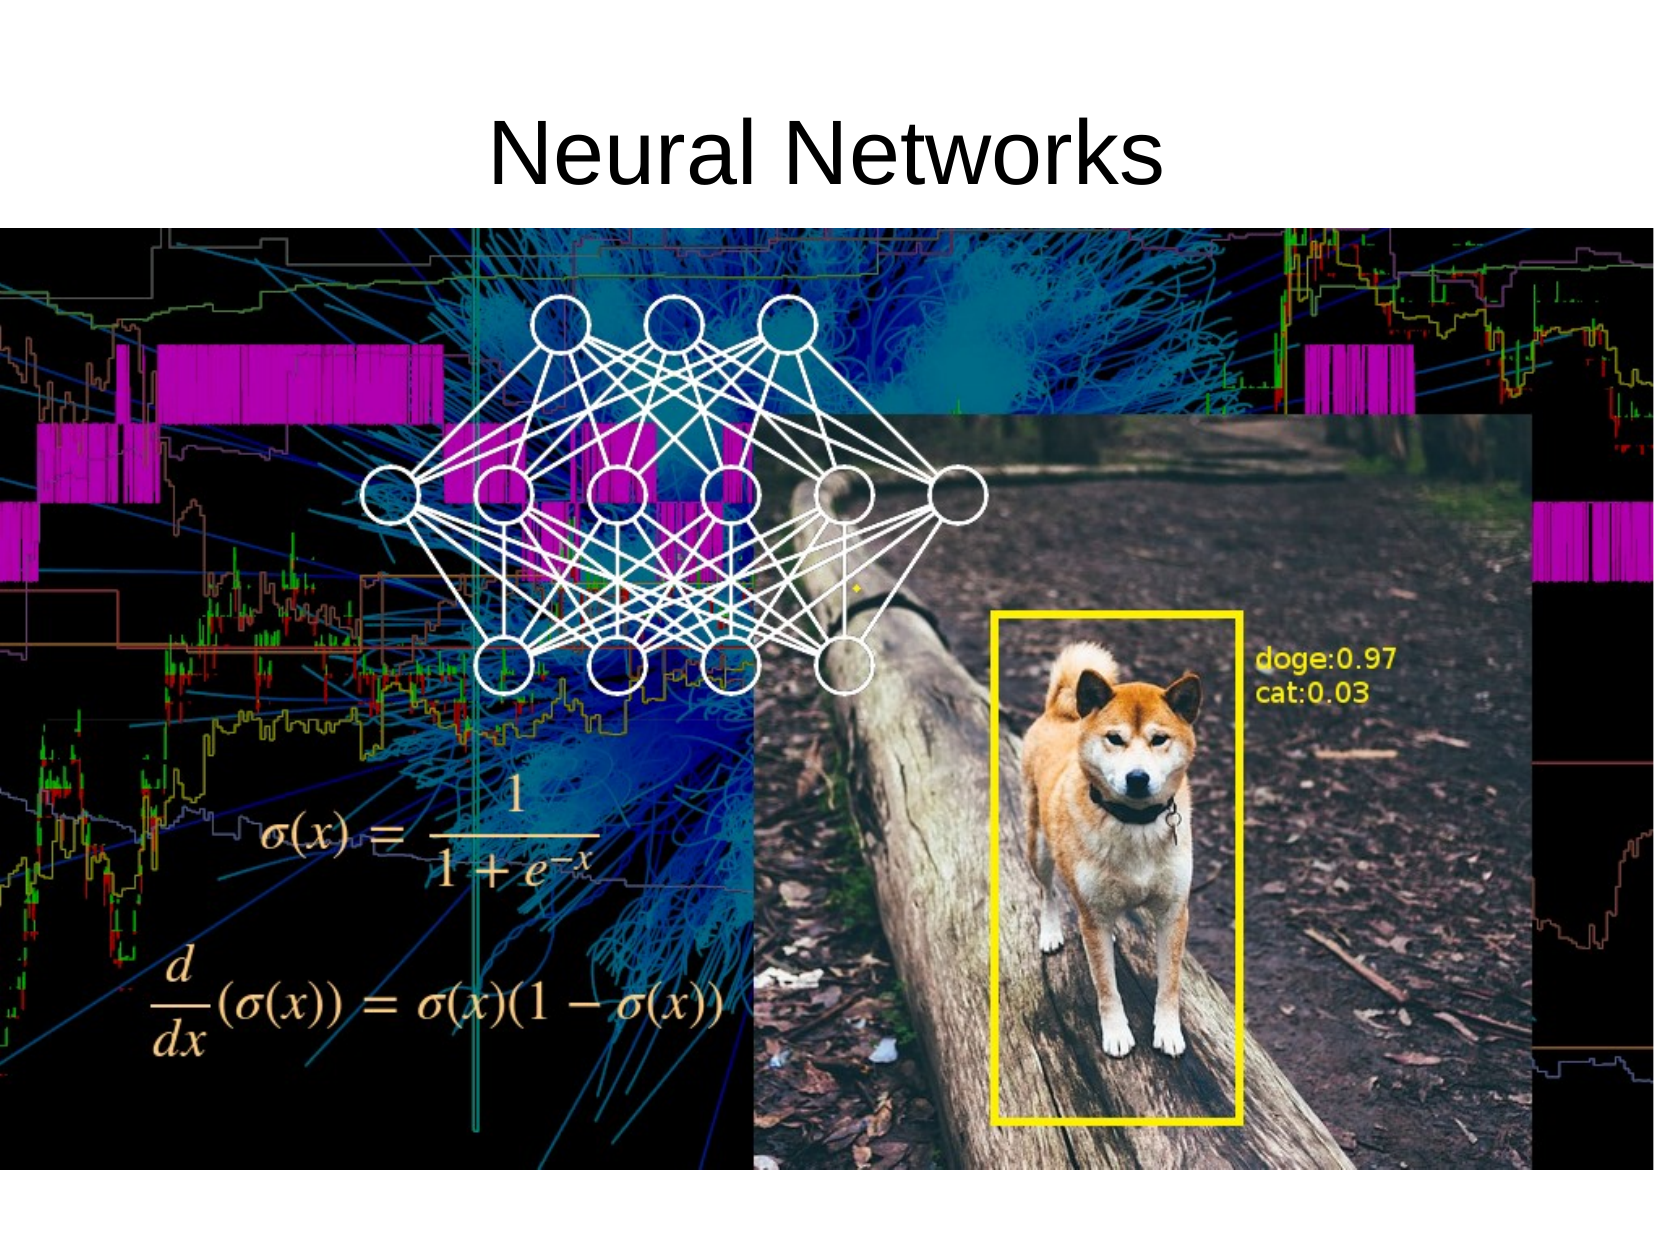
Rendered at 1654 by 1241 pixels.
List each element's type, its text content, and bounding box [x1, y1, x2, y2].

title Neural Networks [82, 49, 1571, 228]
picture [0, 228, 1654, 1171]
